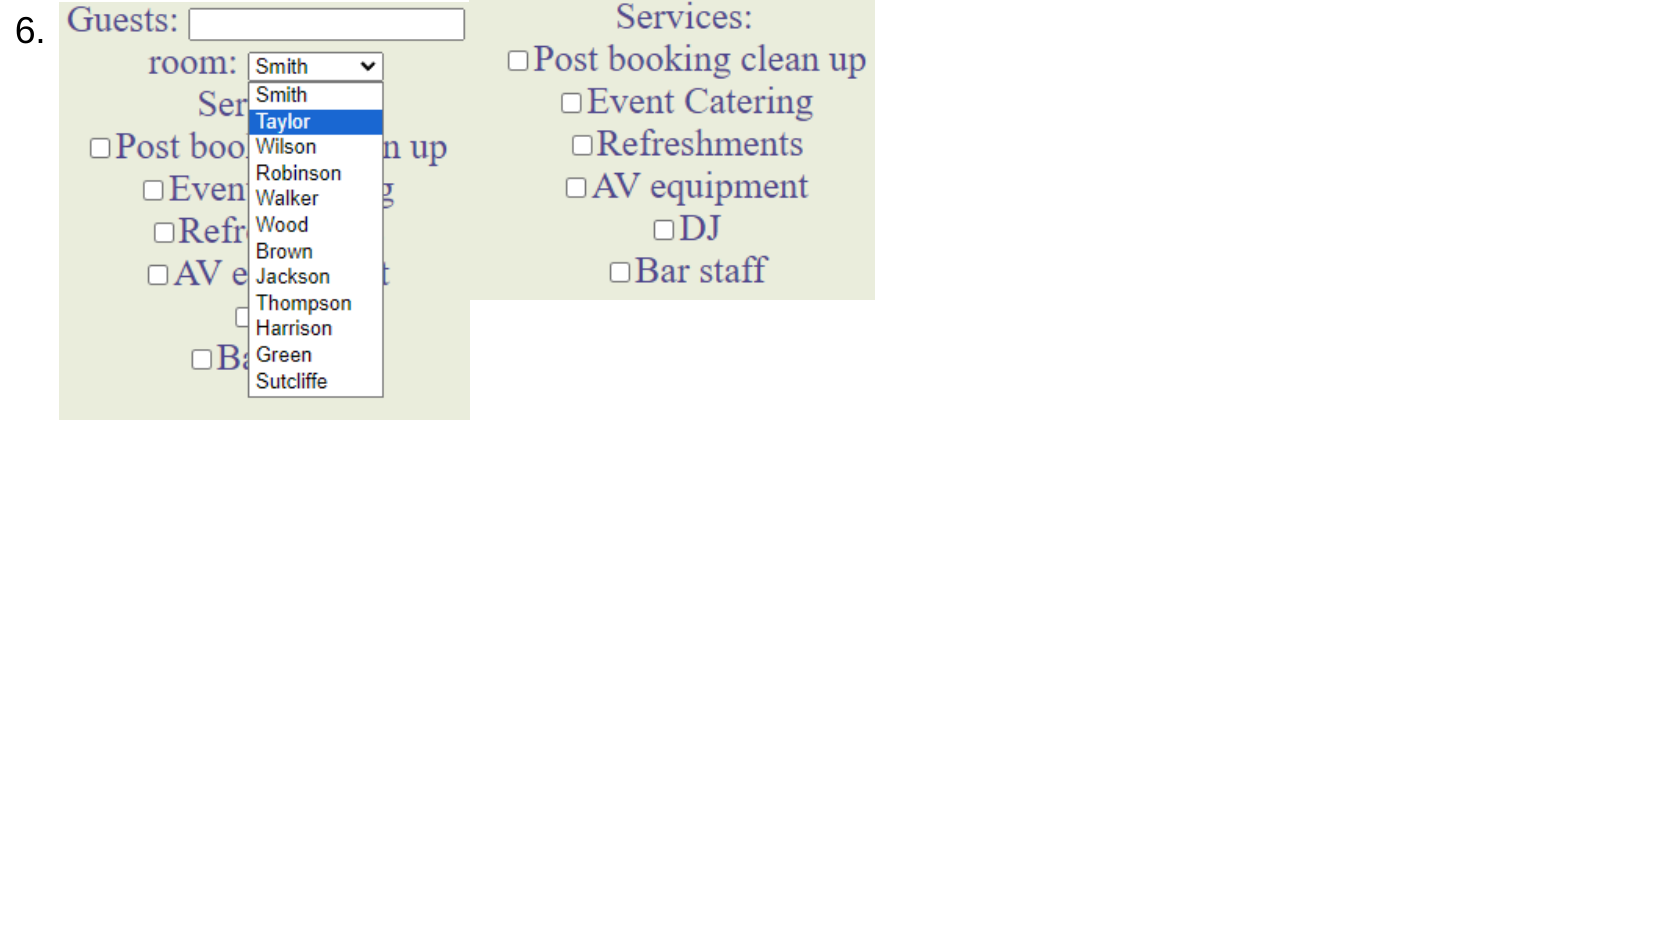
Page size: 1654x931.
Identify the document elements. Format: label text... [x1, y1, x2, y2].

text_box 6. [0, 2, 59, 60]
picture [59, 0, 875, 420]
